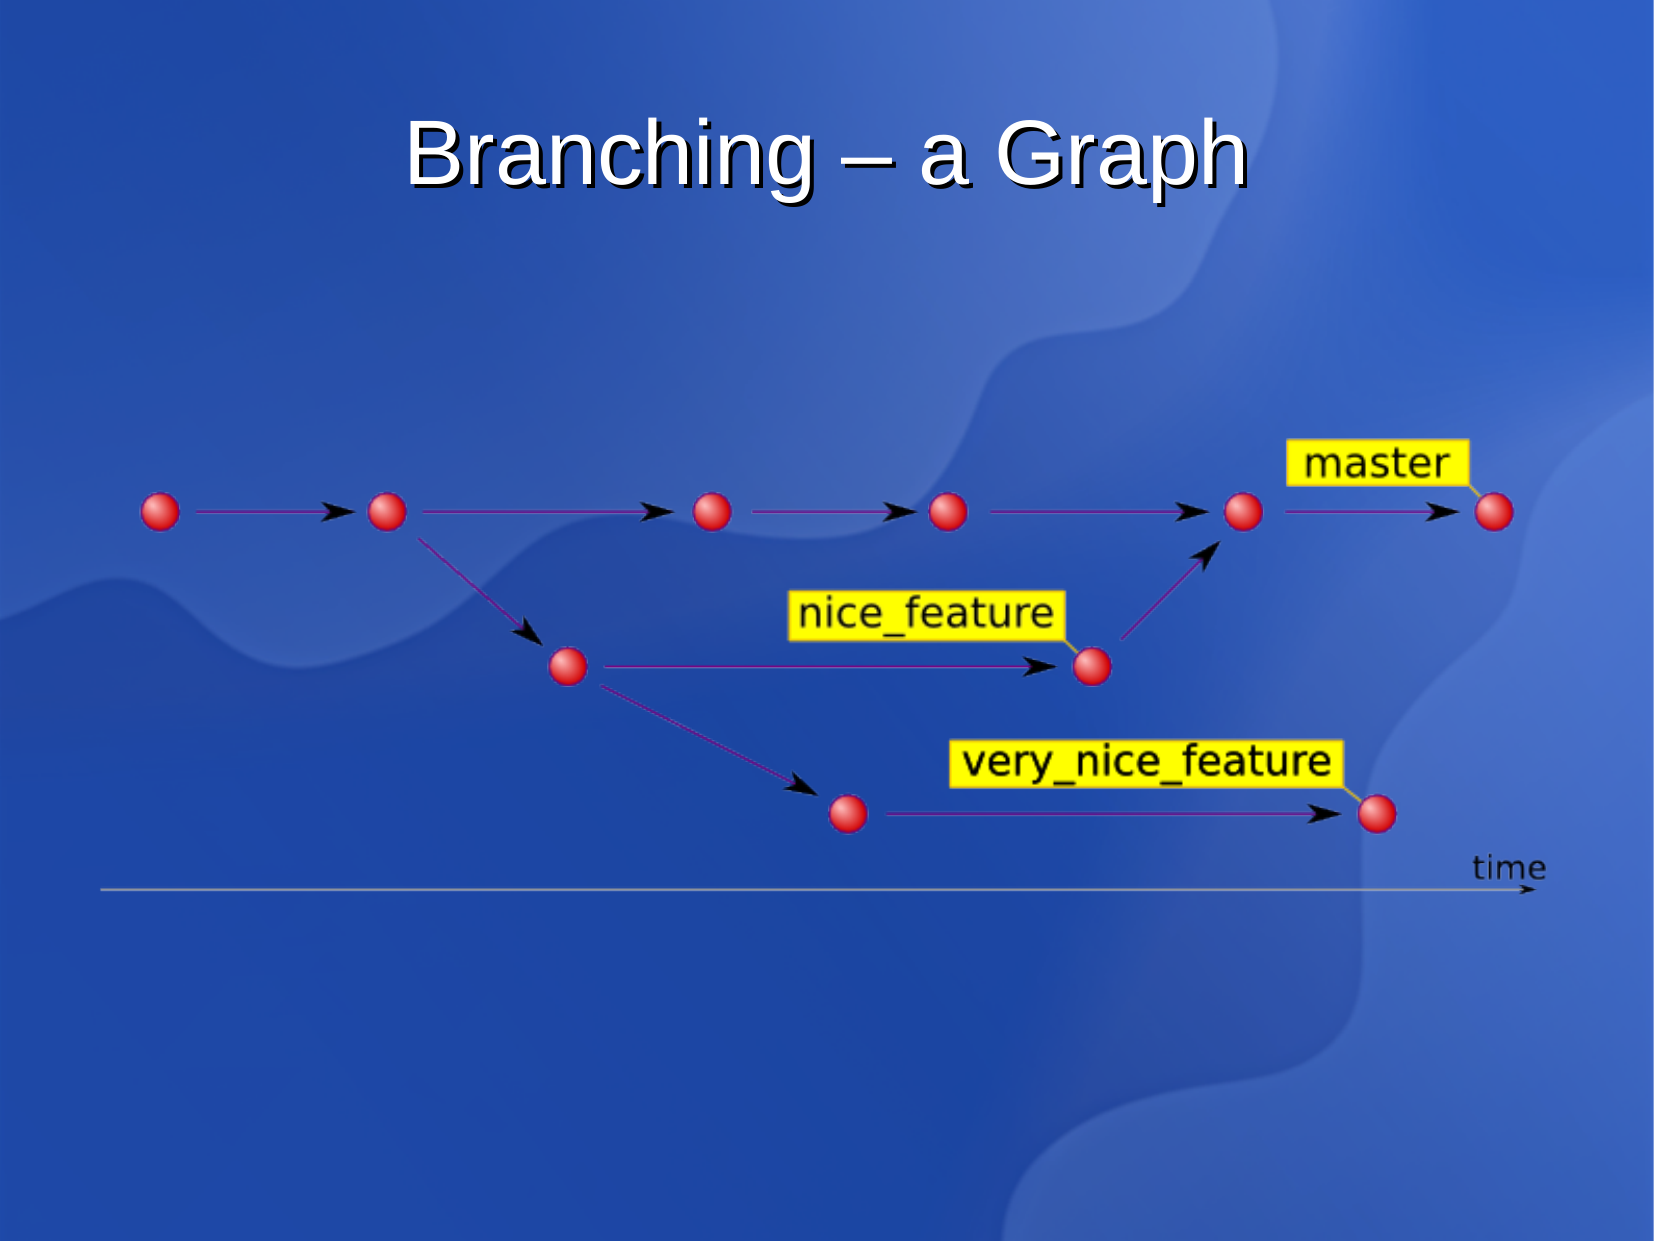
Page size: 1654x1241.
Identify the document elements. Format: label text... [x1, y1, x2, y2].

picture [0, 0, 1654, 1241]
title Branching – a Graph [82, 49, 1571, 257]
